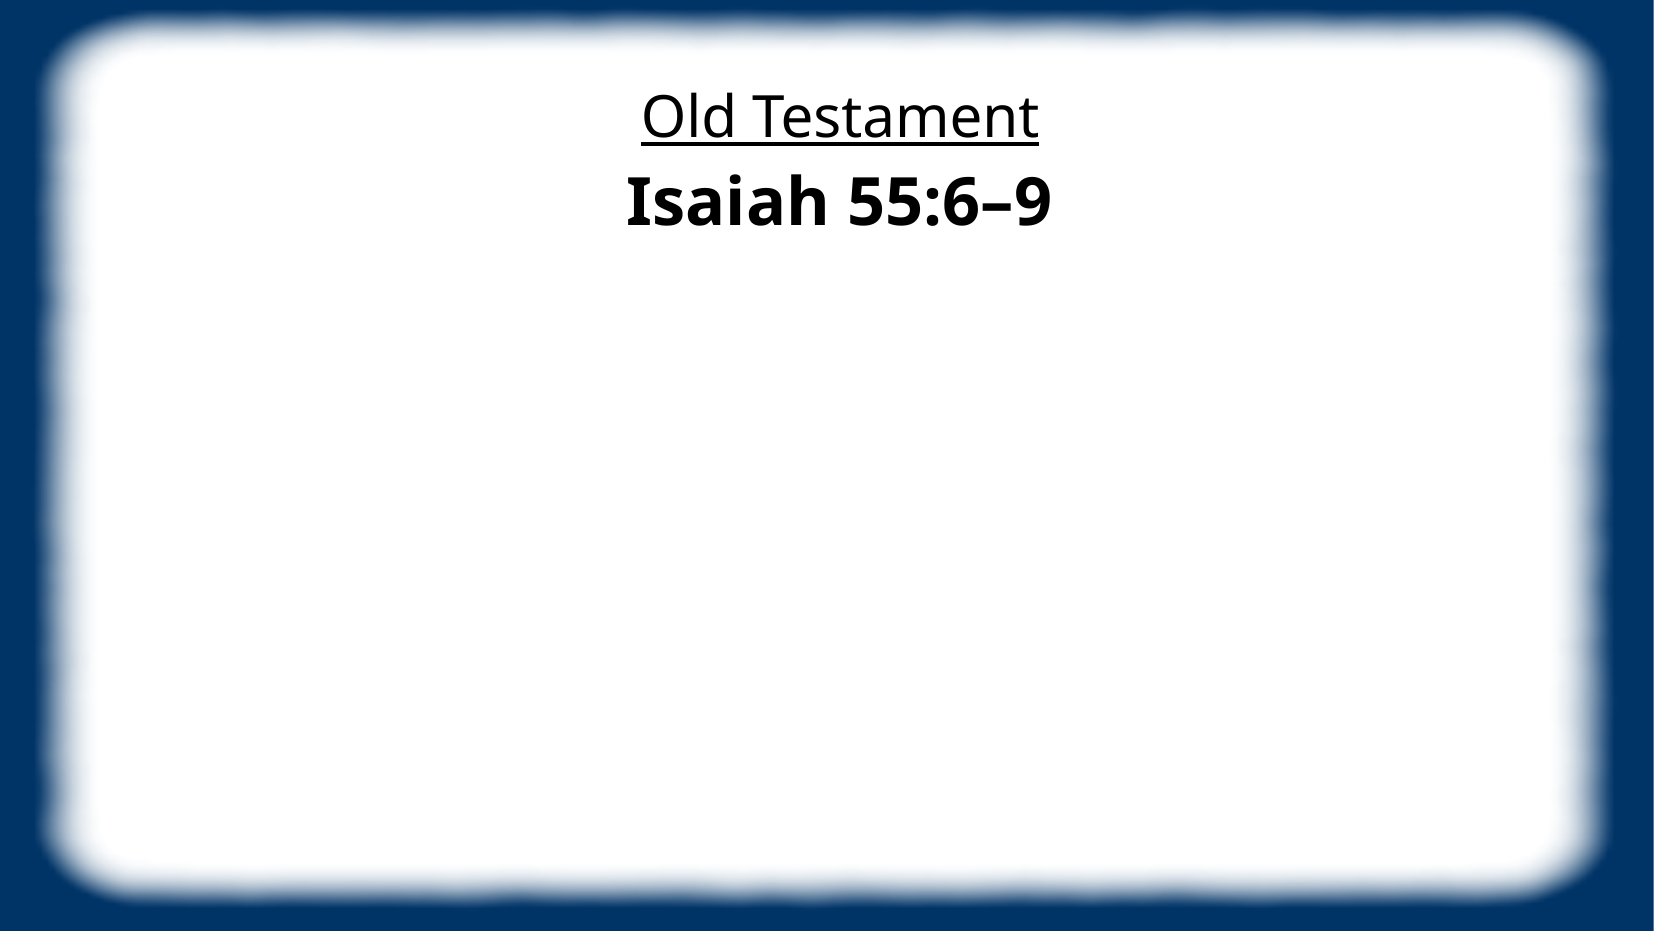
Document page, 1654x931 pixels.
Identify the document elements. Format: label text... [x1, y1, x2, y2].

text_box Old Testament Isaiah 55:6–9 [90, 67, 1591, 249]
picture [0, 0, 1654, 931]
